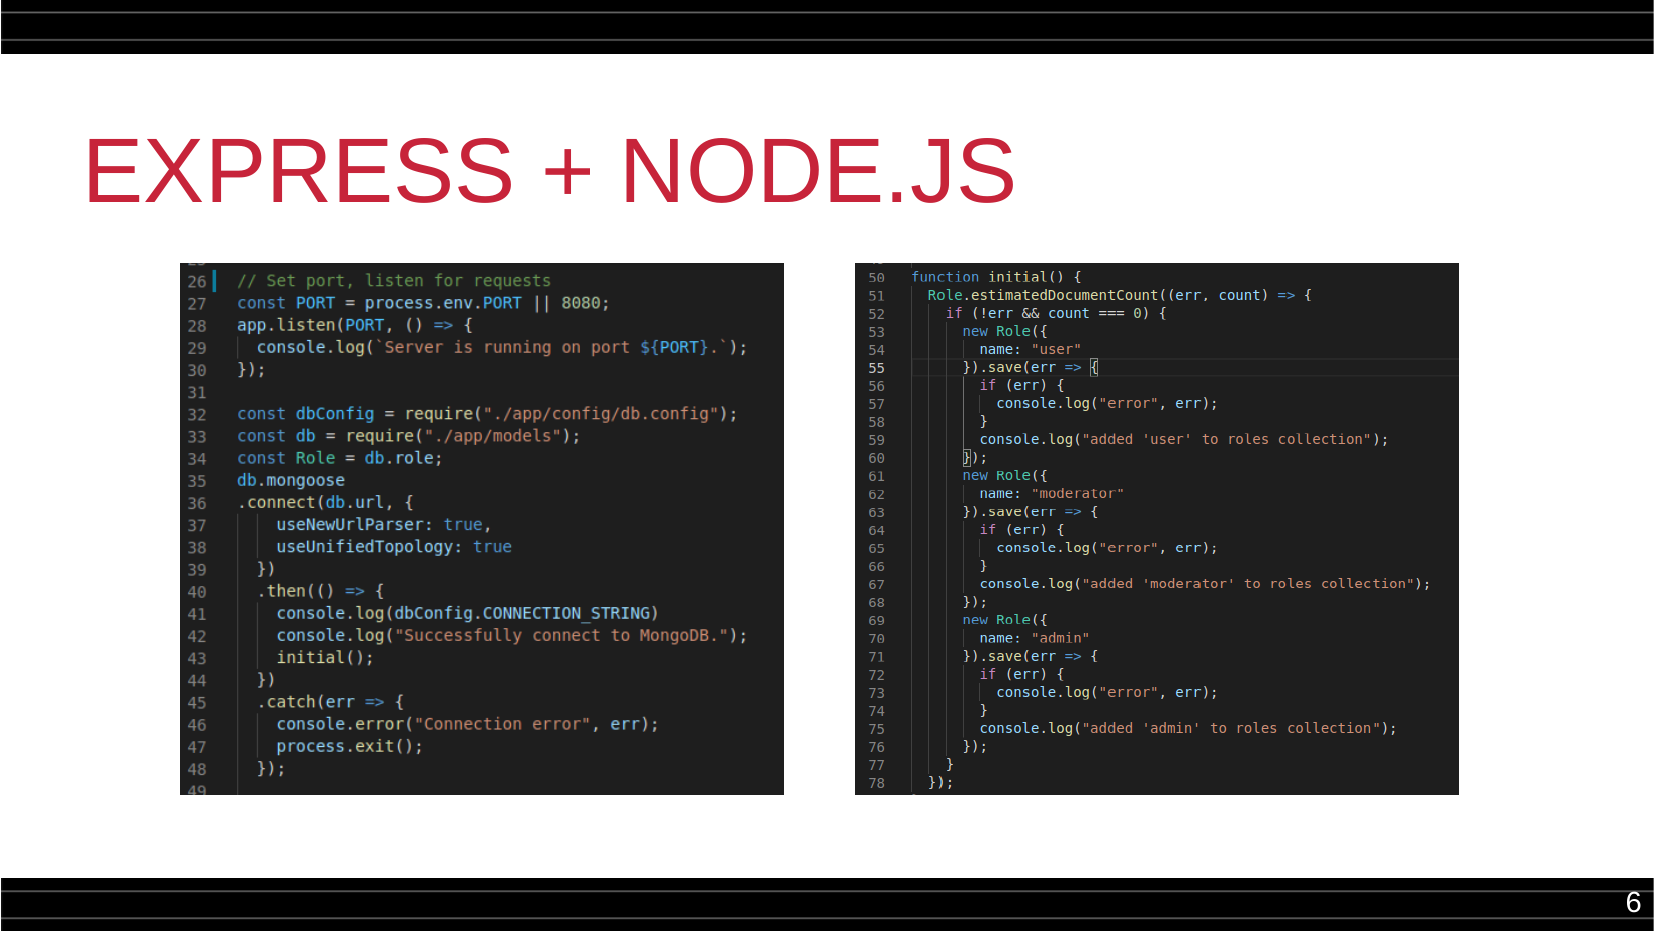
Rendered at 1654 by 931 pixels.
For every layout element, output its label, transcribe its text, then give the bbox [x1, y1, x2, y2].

picture [1, 878, 1654, 931]
picture [180, 263, 784, 796]
picture [1, 0, 1654, 54]
title EXPRESS + NODE.JS [82, 92, 1571, 249]
picture [855, 263, 1459, 796]
